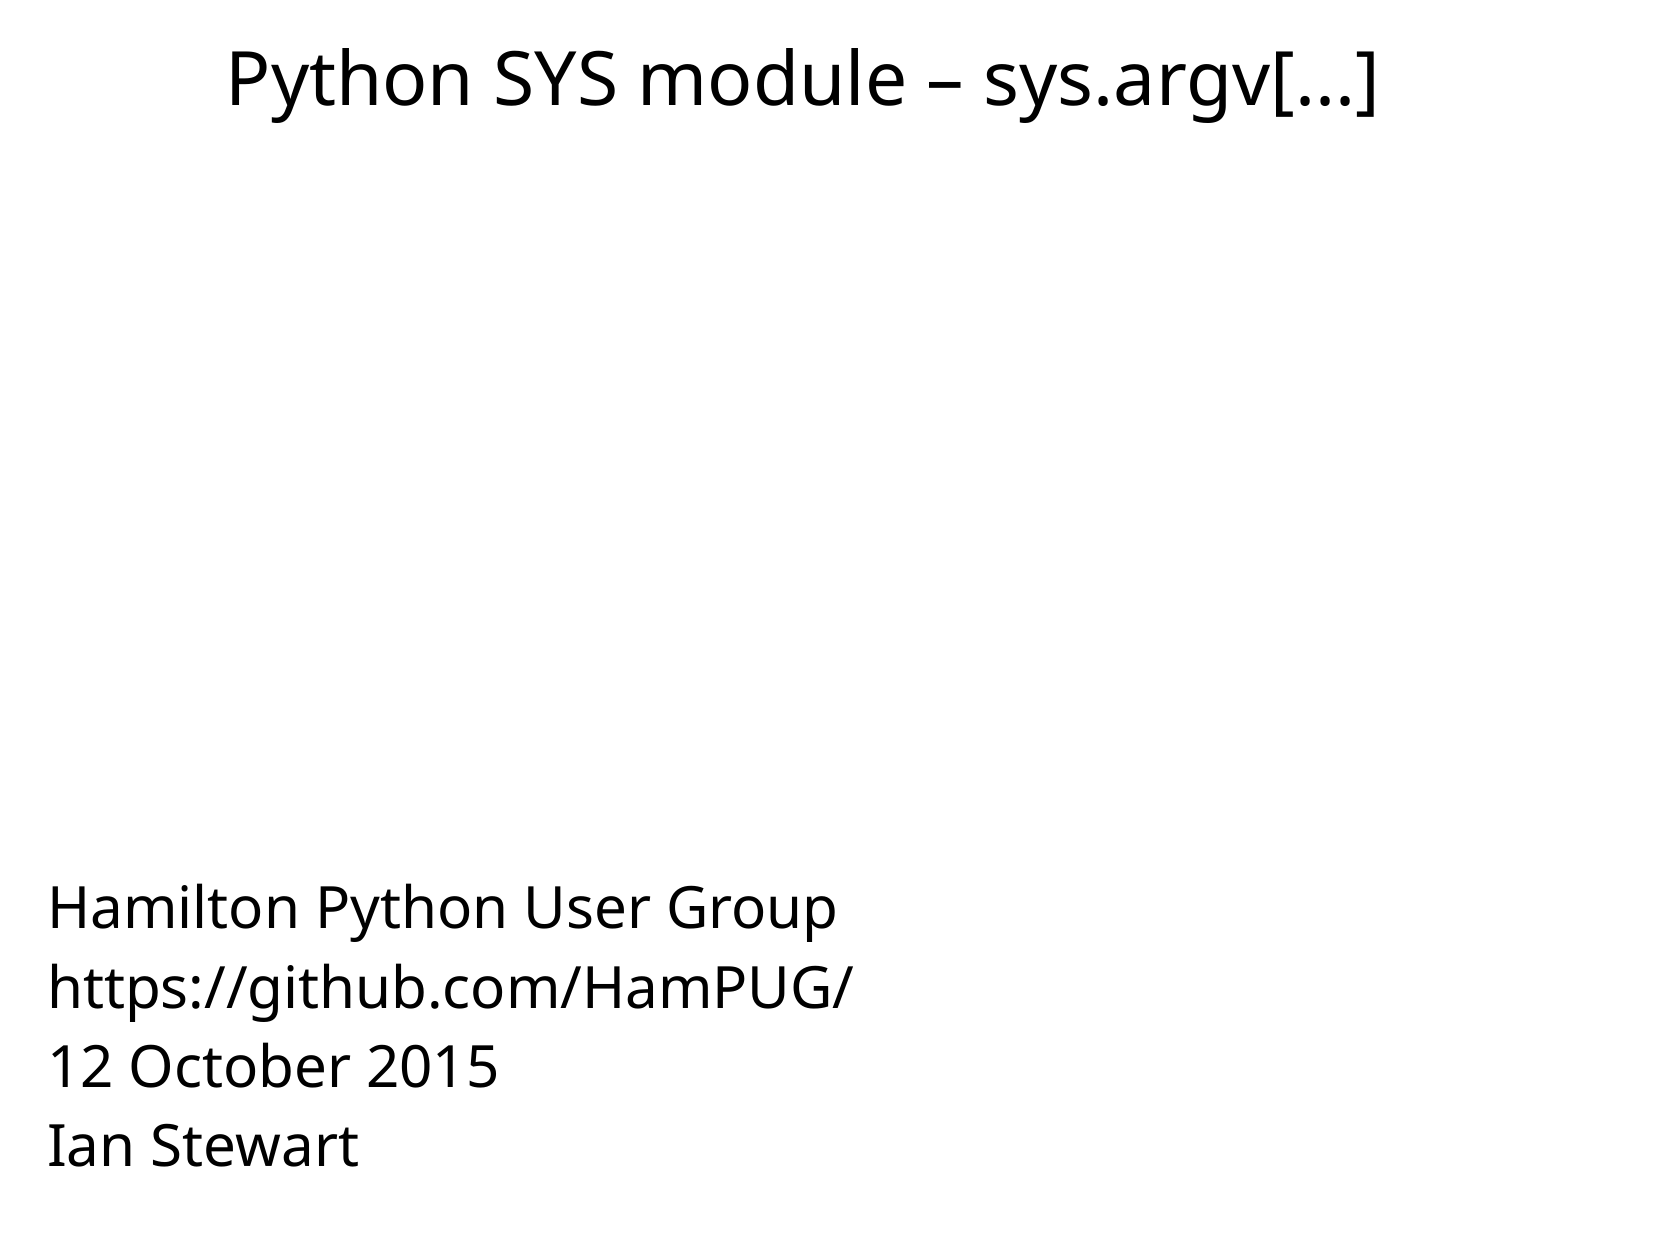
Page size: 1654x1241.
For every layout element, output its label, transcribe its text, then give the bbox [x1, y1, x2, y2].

subtitle Hamilton Python User Group https://github.com/HamPUG/ 12 October 2015 Ian Stewart [47, 153, 1619, 1087]
title Python SYS module – sys.argv[...] [59, 35, 1548, 118]
